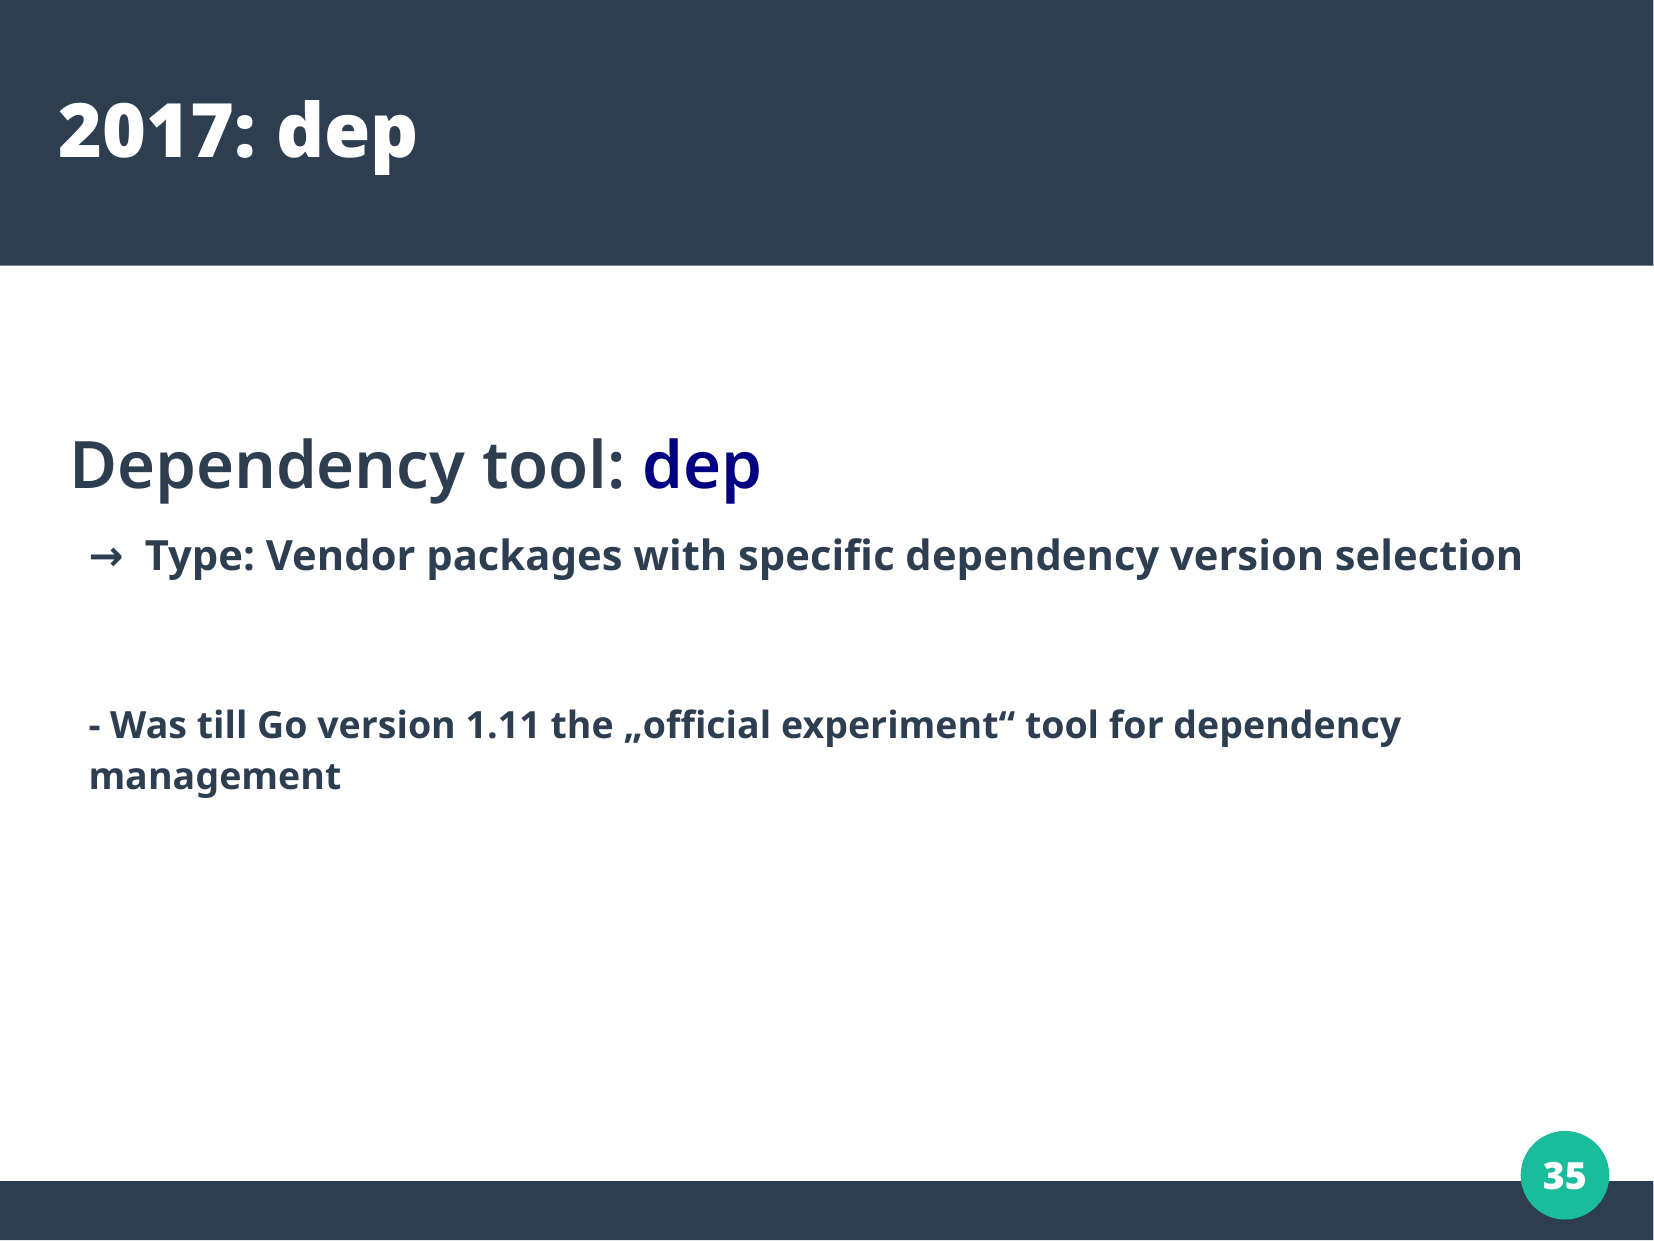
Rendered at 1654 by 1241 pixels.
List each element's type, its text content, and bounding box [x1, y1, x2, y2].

list → Type: Vendor packages with specific dependency version selection - Was till Go version 1.11 the „official experiment“ tool for dependency management [17, 525, 1536, 892]
title 2017: dep [59, 49, 1595, 207]
list Dependency tool: dep [0, 301, 1548, 508]
